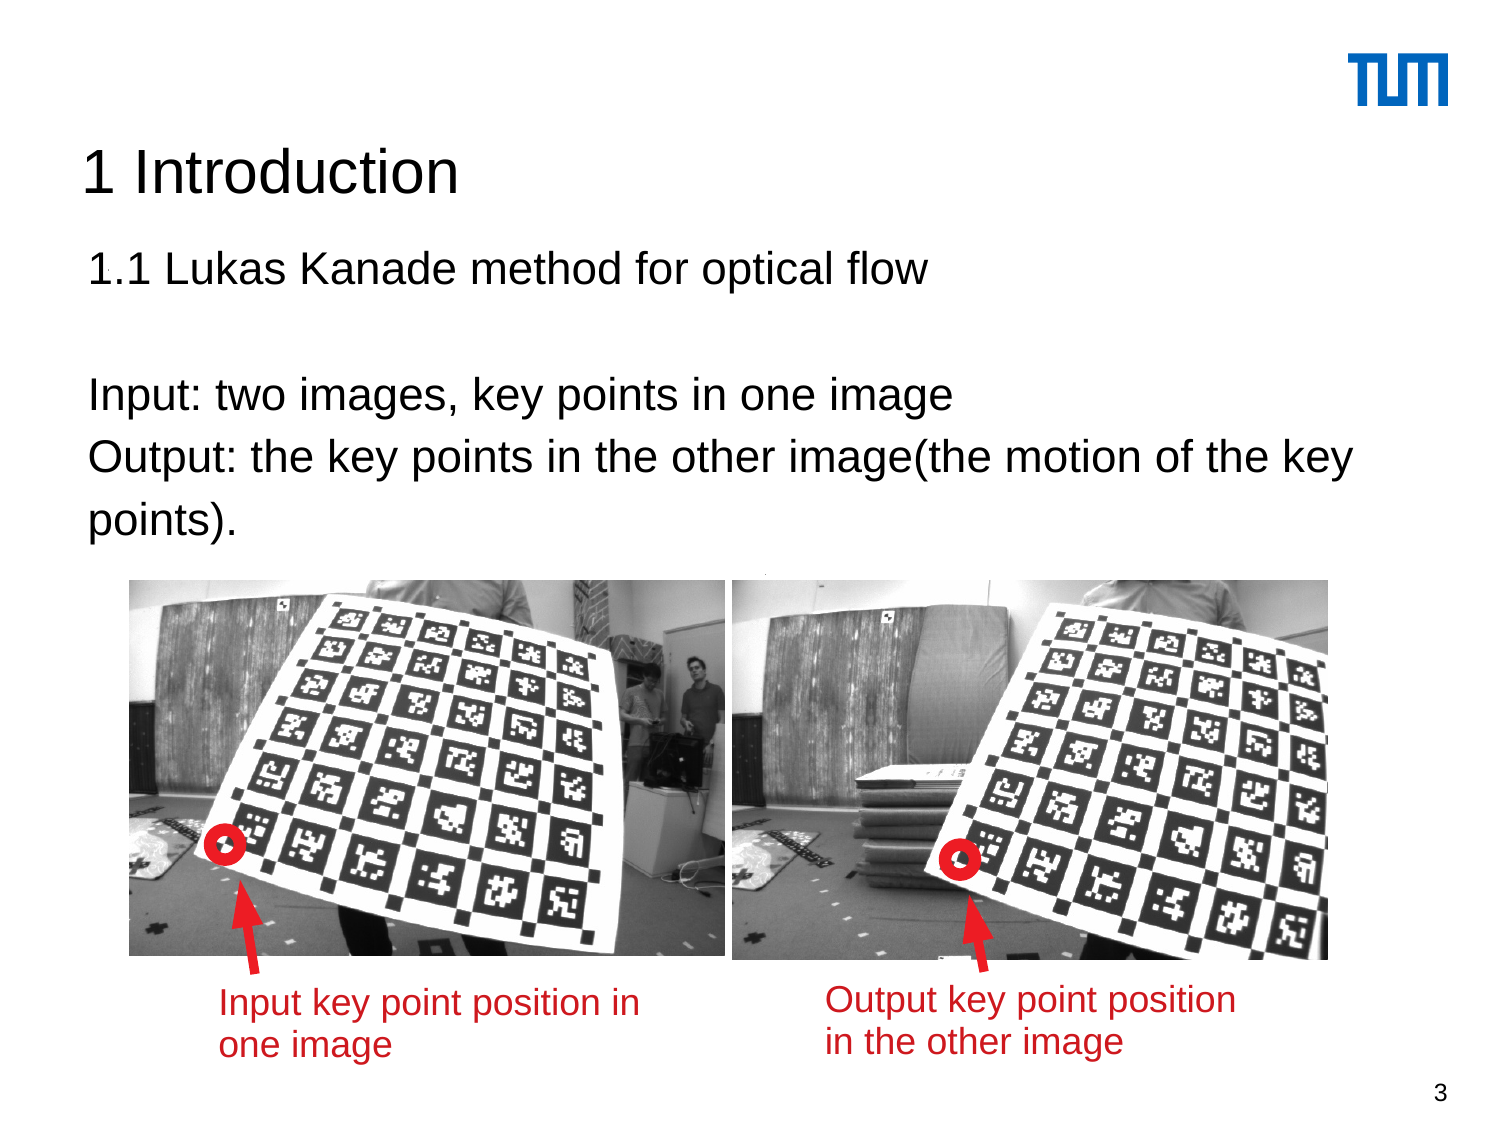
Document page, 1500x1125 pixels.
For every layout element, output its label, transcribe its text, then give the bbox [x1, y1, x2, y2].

picture [732, 580, 1328, 961]
title 1 Introduction [81, 139, 1110, 207]
picture [129, 580, 725, 956]
slide_number <number> [1111, 1061, 1448, 1122]
list 1.1 Lukas Kanade method for optical flow Input: two images, key points in one image Output: the key points in the other image(the motion of the key points). [87, 231, 1416, 963]
text_box Input key point position in one image [203, 974, 669, 1073]
text_box Output key point position in the other image [810, 971, 1276, 1071]
